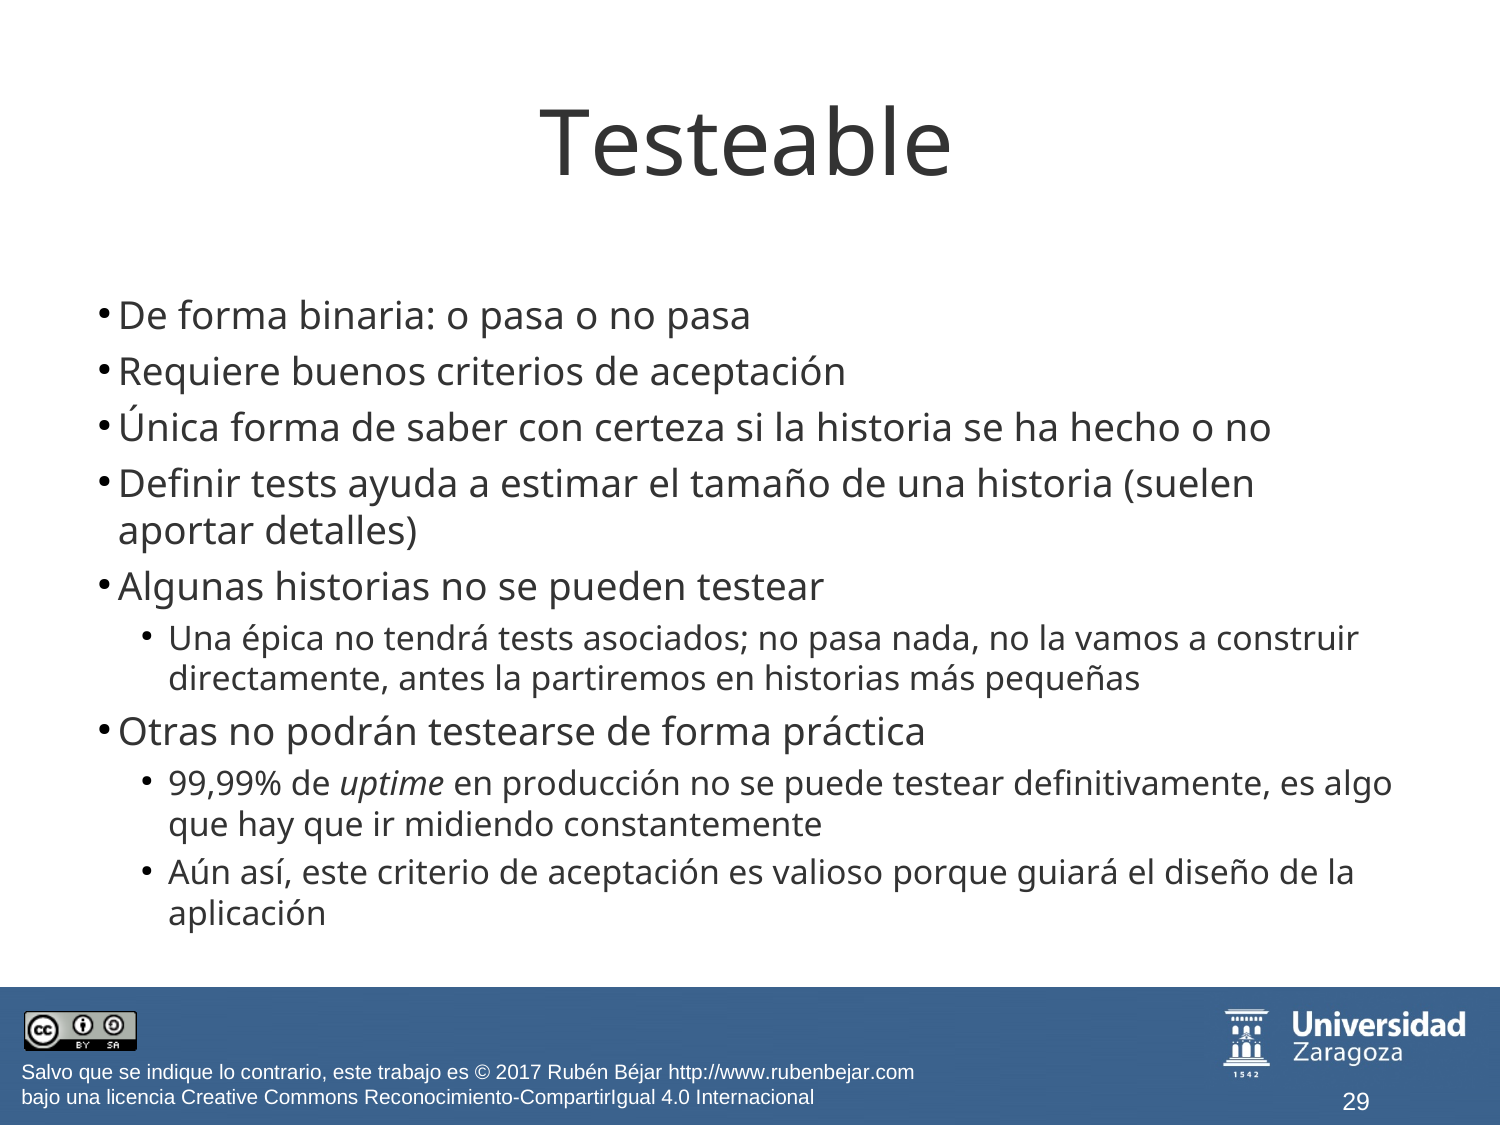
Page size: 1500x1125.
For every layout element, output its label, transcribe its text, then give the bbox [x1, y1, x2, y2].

title Testeable [74, 21, 1420, 257]
list De forma binaria: o pasa o no pasa Requiere buenos criterios de aceptación Única forma de saber con certeza si la historia se ha hecho o no Definir tests ayuda a estimar el tamaño de una historia (suelen aportar detalles) Algunas historias no se pueden testear Una épica no tendrá tests asociados; no pasa nada, no la vamos a construir directamente, antes la partiremos en historias más pequeñas Otras no podrán testearse de forma práctica 99,99% de uptime en producción no se puede testear definitivamente, es algo que hay que ir midiendo constantemente Aún así, este criterio de aceptación es valioso porque guiará el diseño de la aplicación [82, 283, 1418, 957]
picture [0, 987, 1500, 1125]
